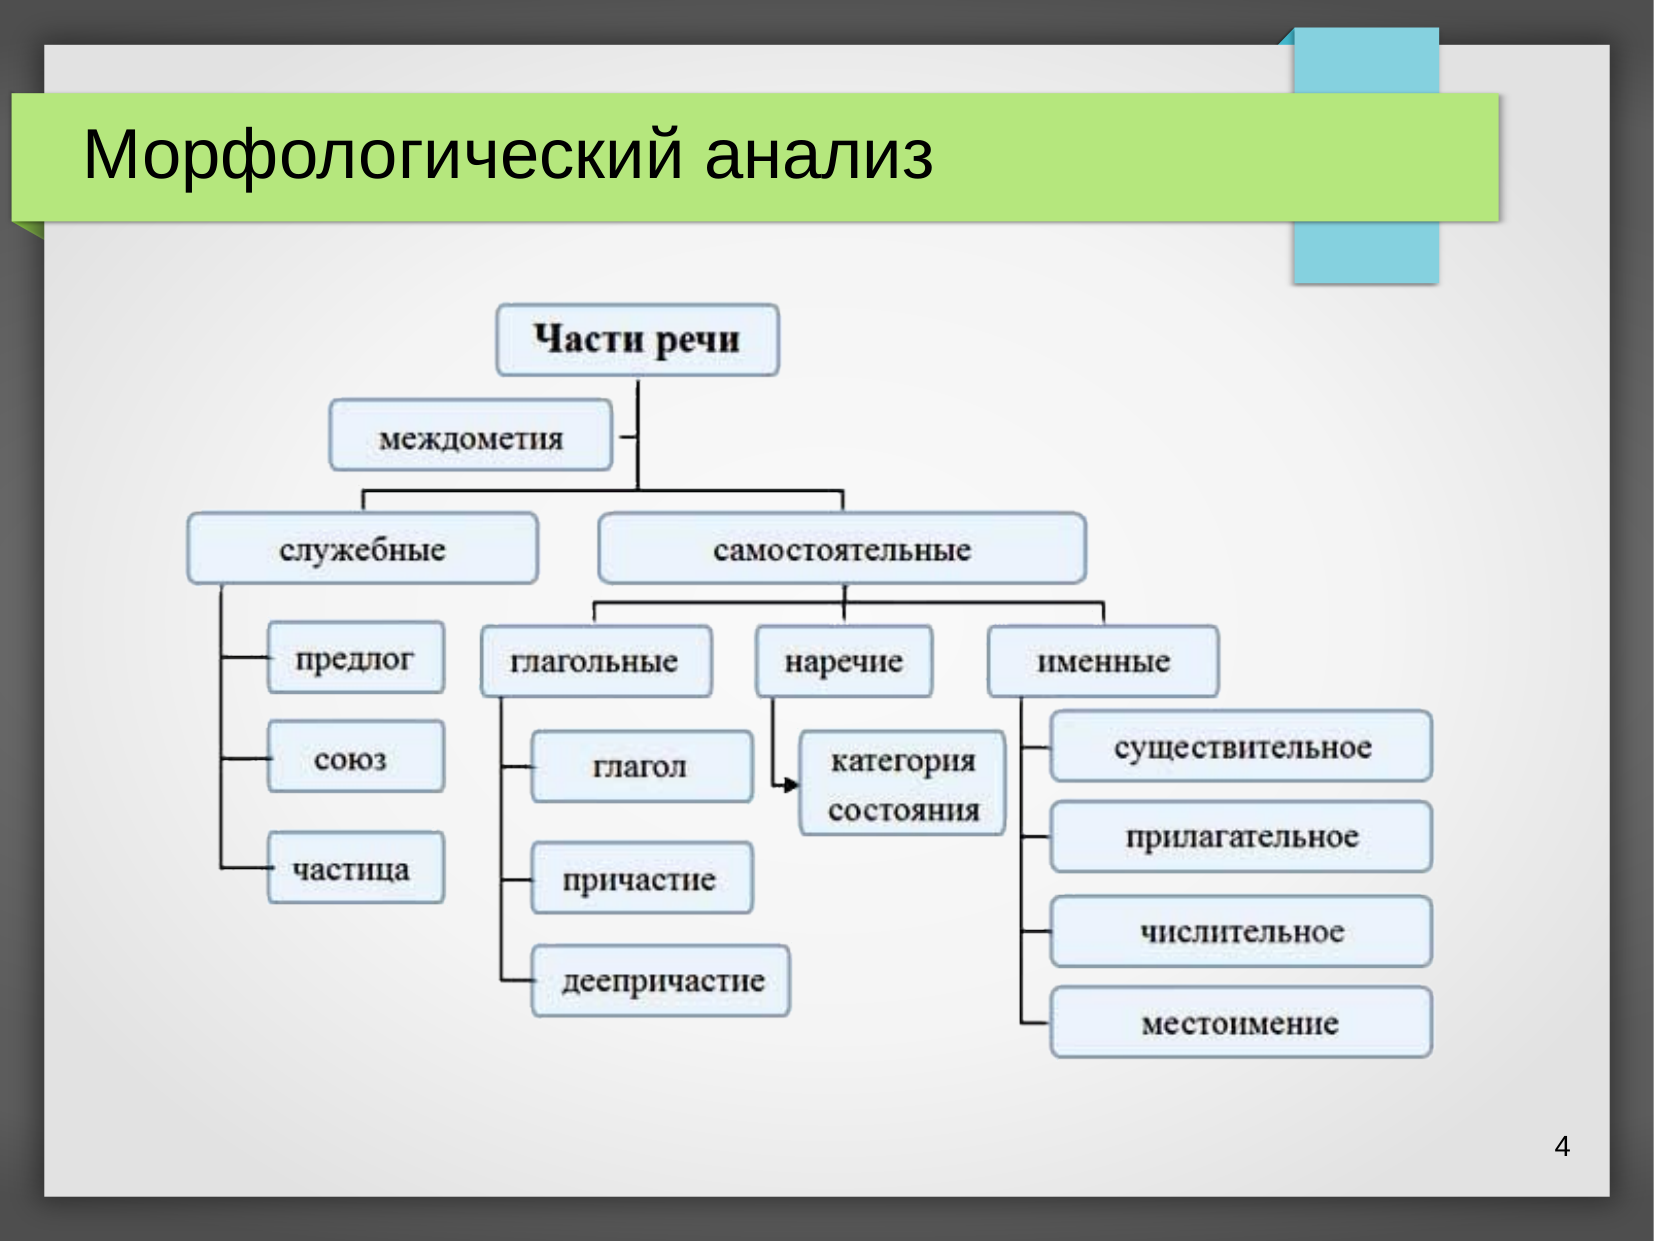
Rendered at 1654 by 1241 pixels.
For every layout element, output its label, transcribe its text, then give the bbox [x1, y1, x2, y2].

title Морфологический анализ [82, 114, 993, 194]
picture [0, 0, 1654, 1241]
